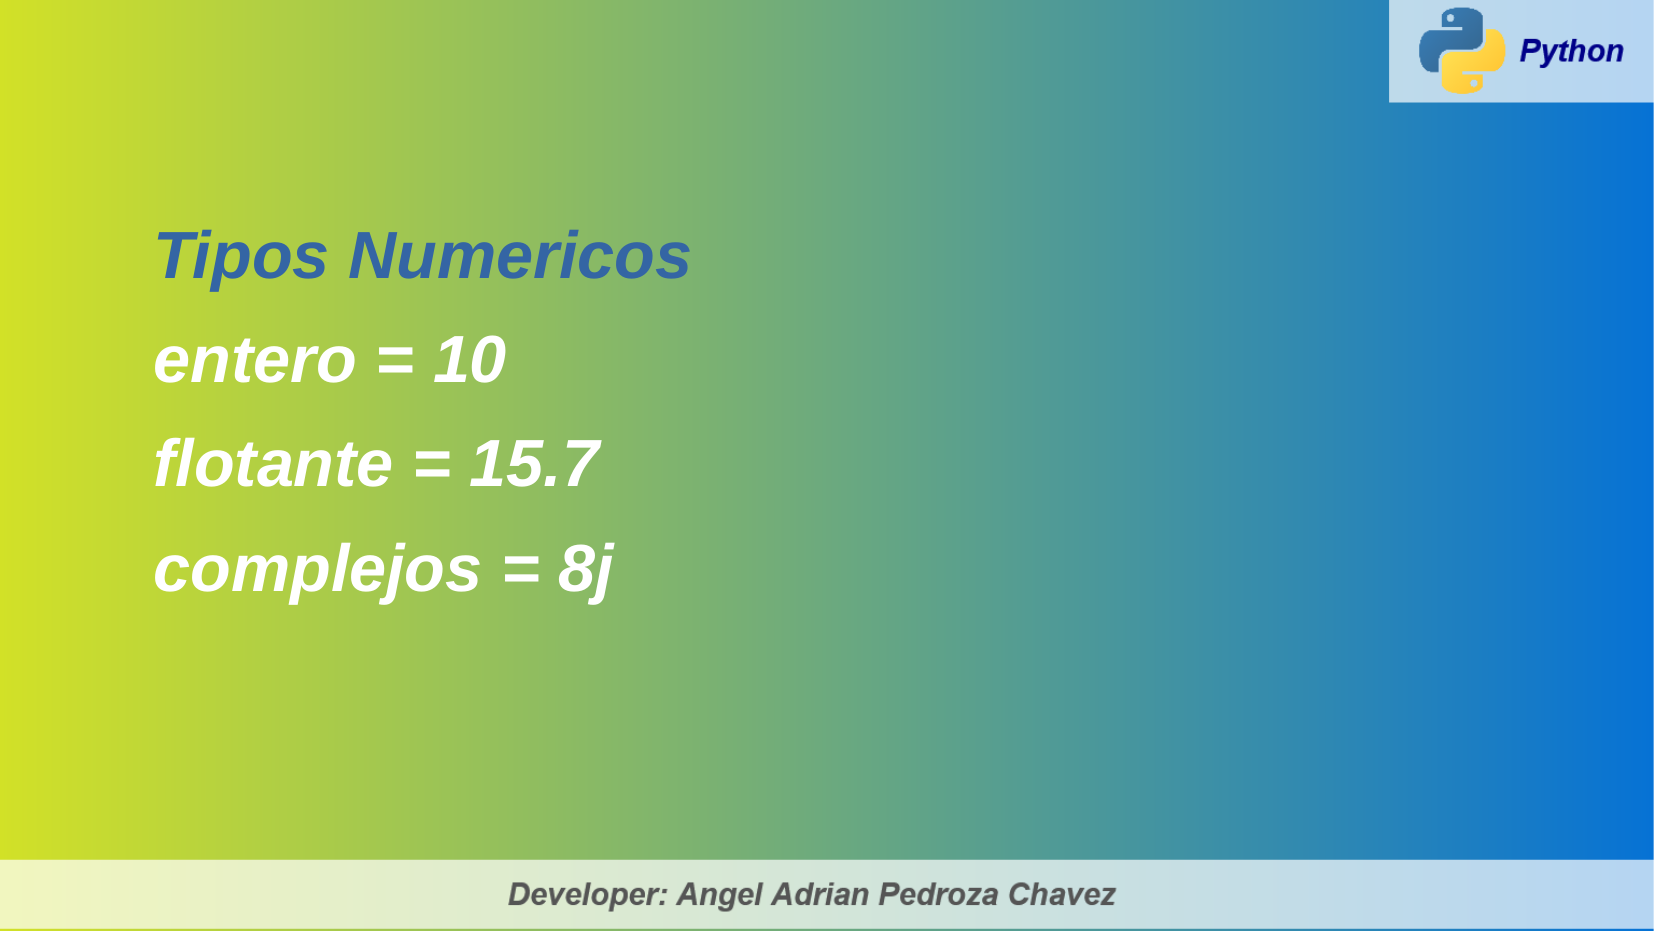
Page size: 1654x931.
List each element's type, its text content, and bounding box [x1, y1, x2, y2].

picture [0, 0, 1654, 931]
list Tipos Numericos entero = 10 flotante = 15.7 complejos = 8j [82, 217, 1571, 758]
